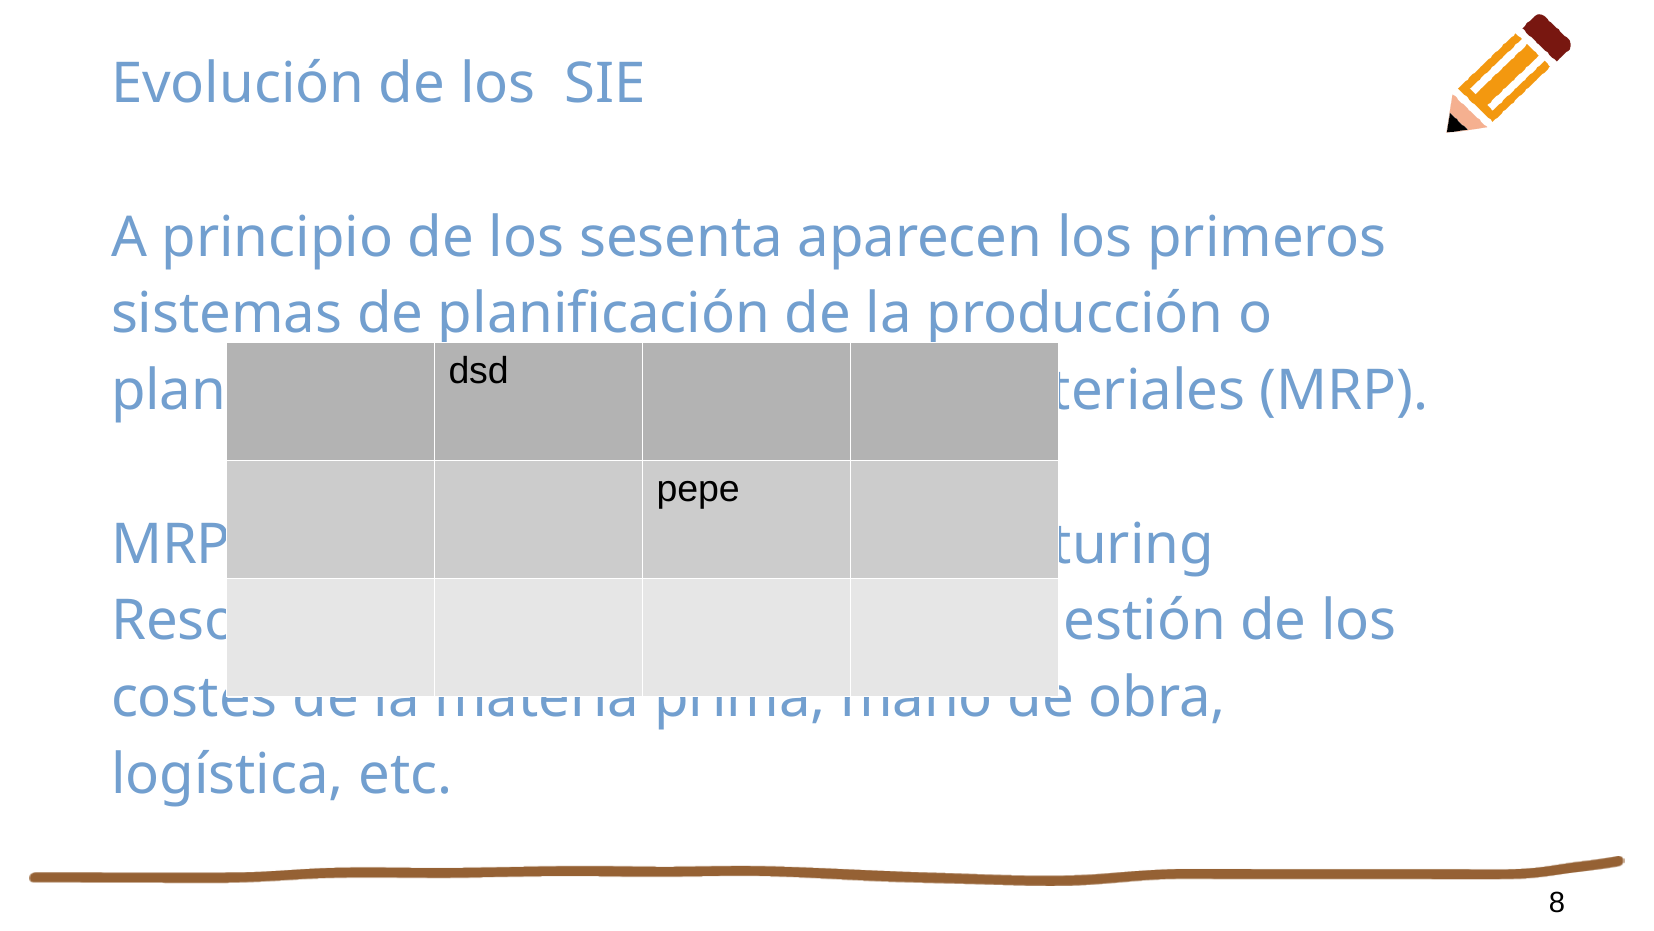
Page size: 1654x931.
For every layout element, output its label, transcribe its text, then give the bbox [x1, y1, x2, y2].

table_cell [227, 579, 434, 696]
table_cell pepe [643, 461, 850, 578]
table_cell [851, 461, 1058, 578]
picture [29, 856, 1625, 886]
table_header [227, 343, 434, 460]
table_header dsd [435, 343, 642, 460]
picture [1446, 14, 1571, 133]
table_cell [227, 461, 434, 578]
table_header [643, 343, 850, 460]
table_cell [435, 579, 642, 696]
table_header [851, 343, 1058, 460]
table_cell [643, 579, 850, 696]
title Evolución de los SIE A principio de los sesenta aparecen los primeros sistemas de planificación de la producción o planificación de las necesidades materiales (MRP). MRP II: correspondían con Manufacturing Resource Planning, que incluían la gestión de los costes de la materia prima, mano de obra, logística, etc. [111, 72, 1470, 857]
table_cell [851, 579, 1058, 696]
table_cell [435, 461, 642, 578]
